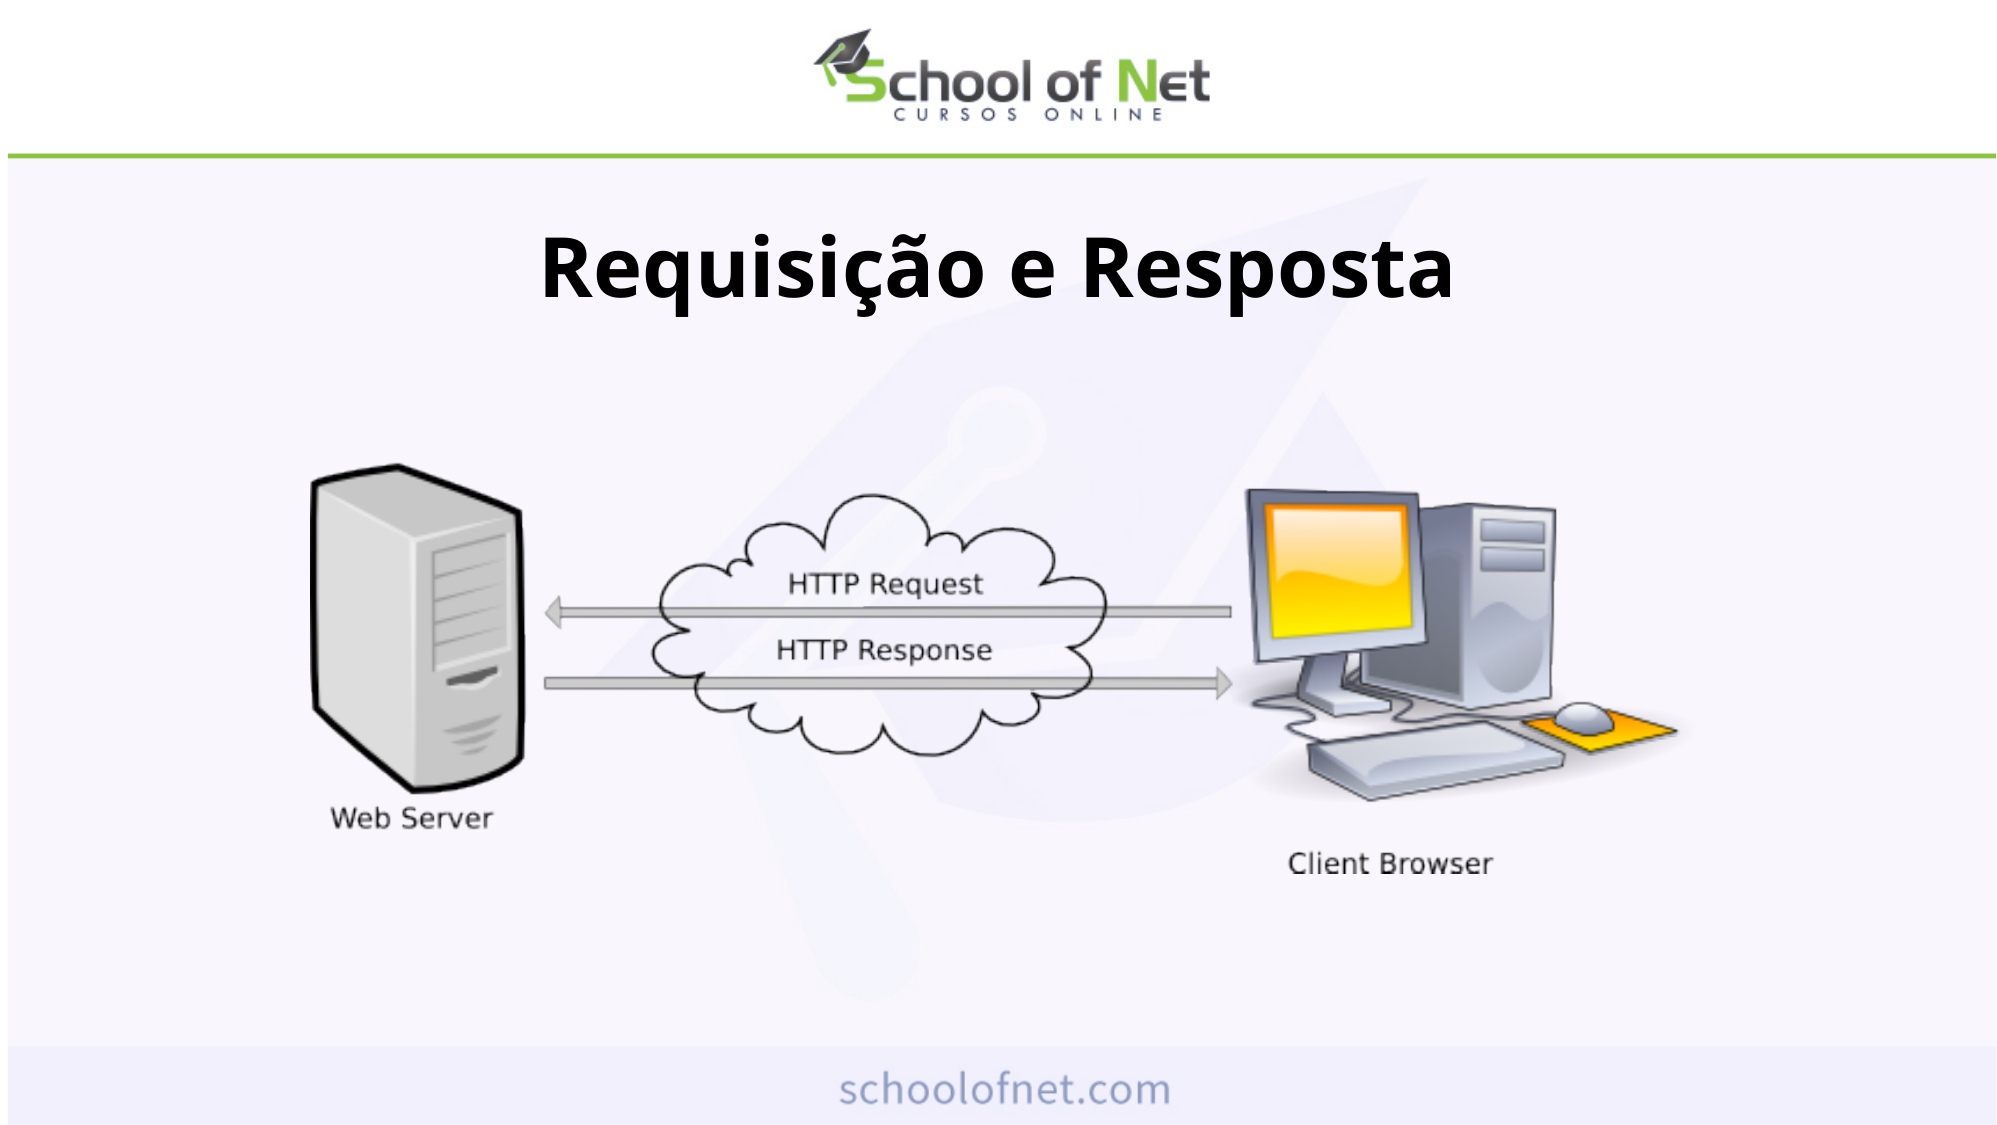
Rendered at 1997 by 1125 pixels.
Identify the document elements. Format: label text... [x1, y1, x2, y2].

picture [7, 5, 1997, 1125]
title Requisição e Resposta [99, 171, 1897, 360]
